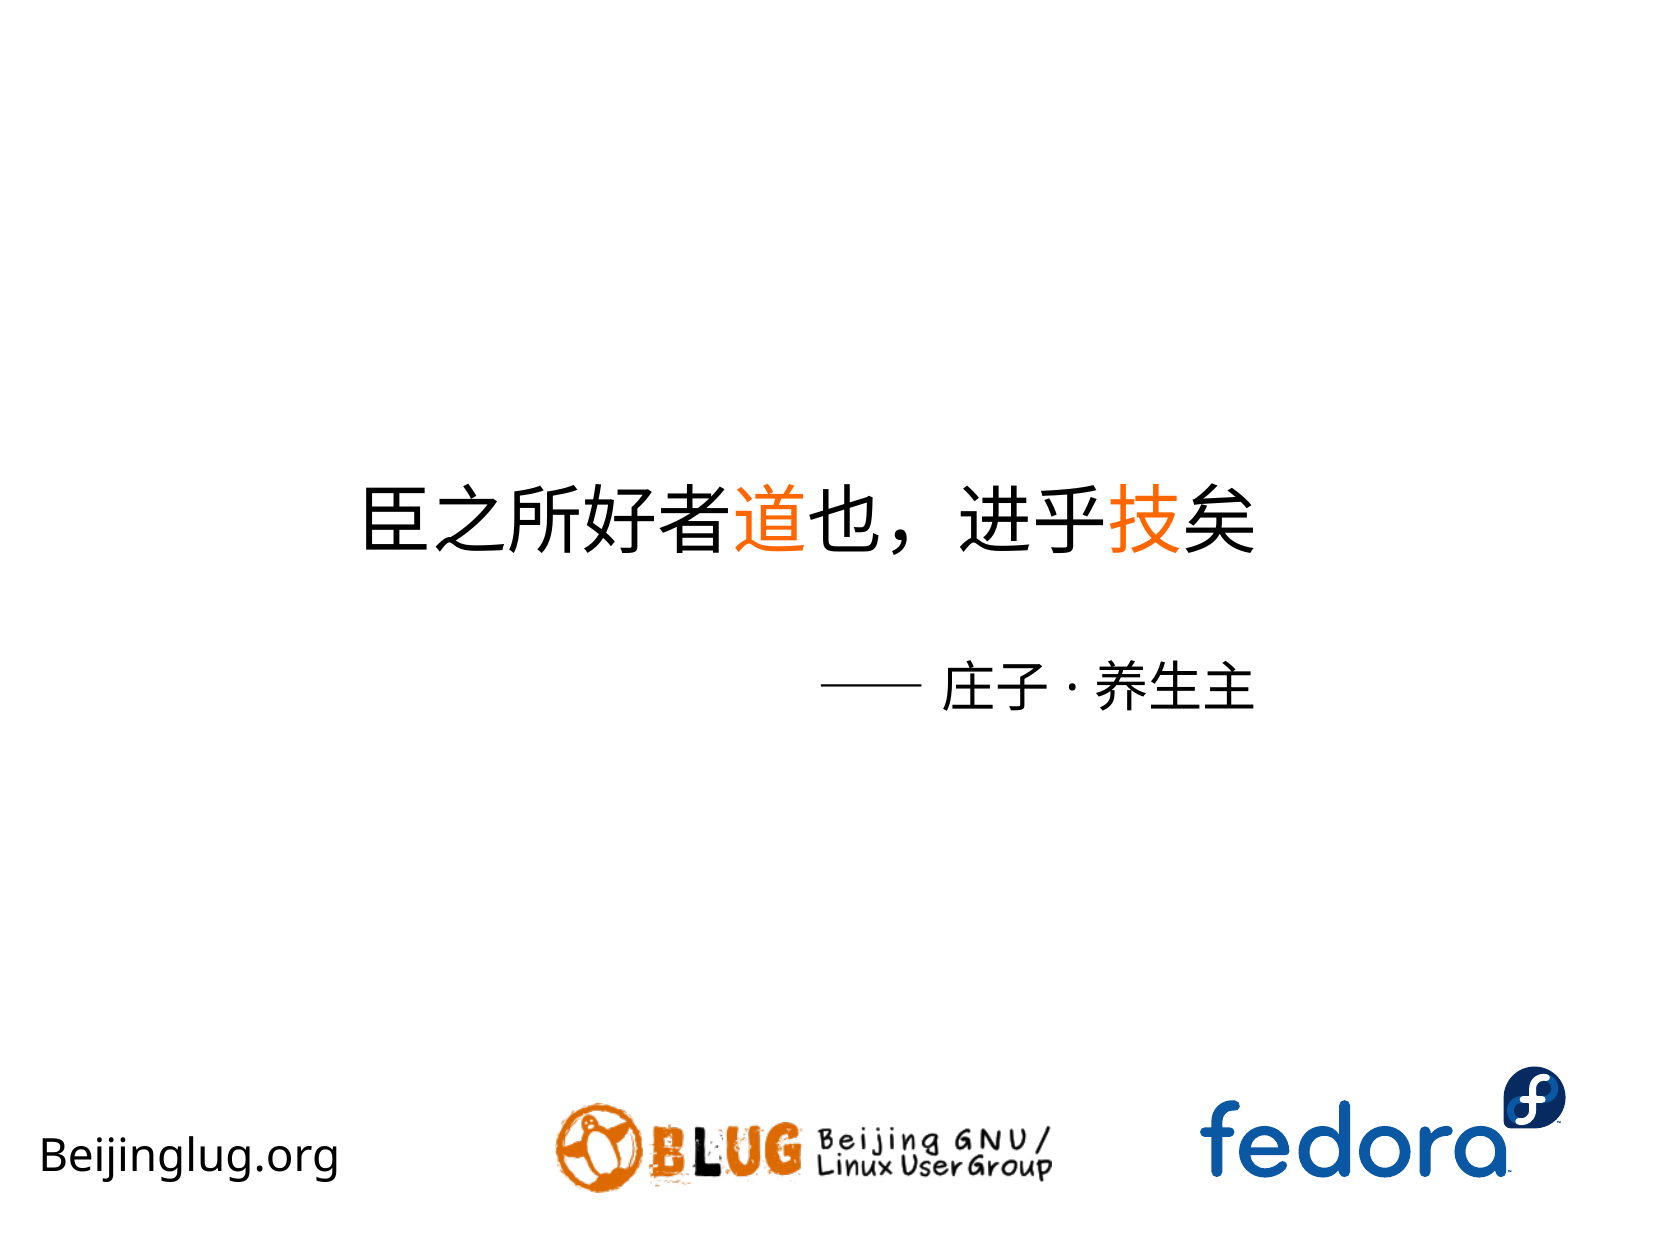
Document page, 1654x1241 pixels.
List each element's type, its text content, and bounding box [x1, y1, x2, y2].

text_box 臣之所好者道也，进乎技矣 ——庄子·养生主 [342, 453, 1273, 709]
picture [555, 1103, 1052, 1193]
